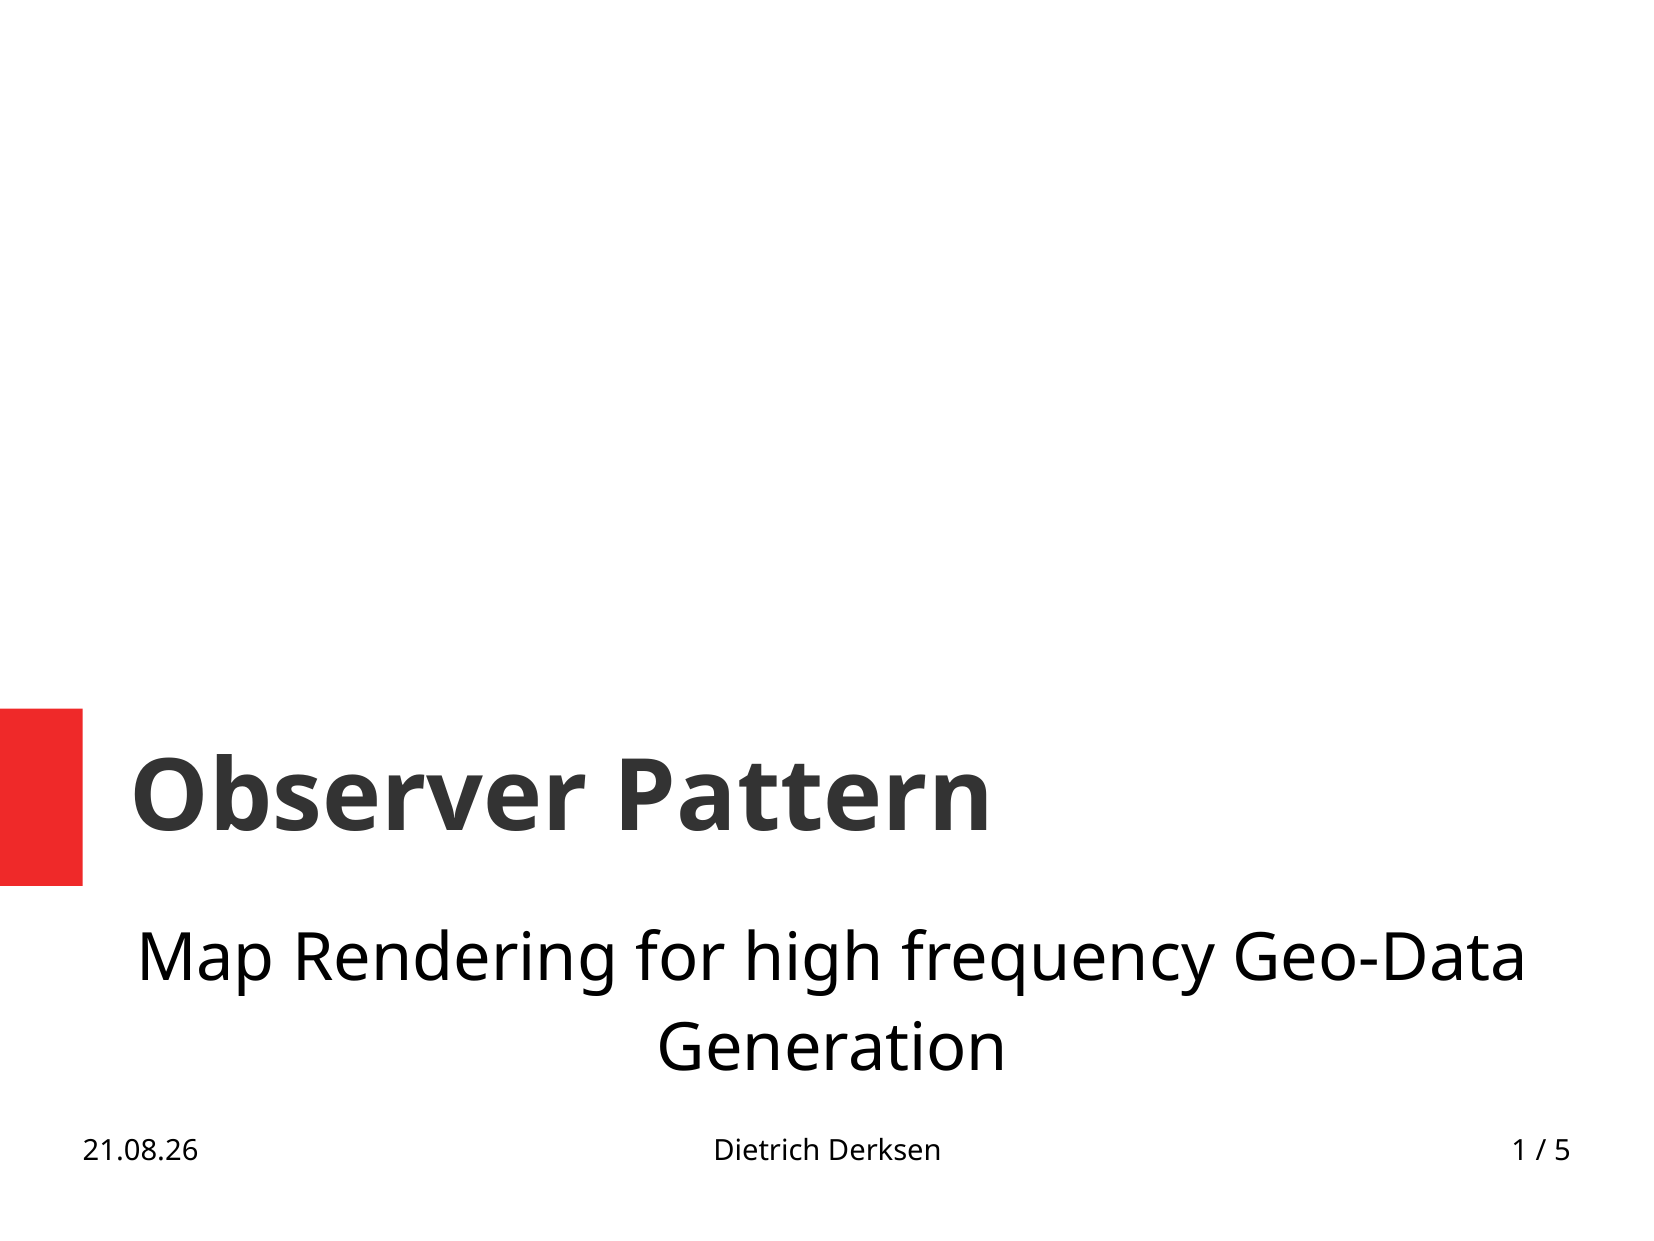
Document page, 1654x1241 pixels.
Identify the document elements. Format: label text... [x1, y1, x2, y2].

title Observer Pattern [129, 655, 1536, 918]
subtitle Map Rendering for high frequency Geo-Data Generation [129, 918, 1536, 1081]
